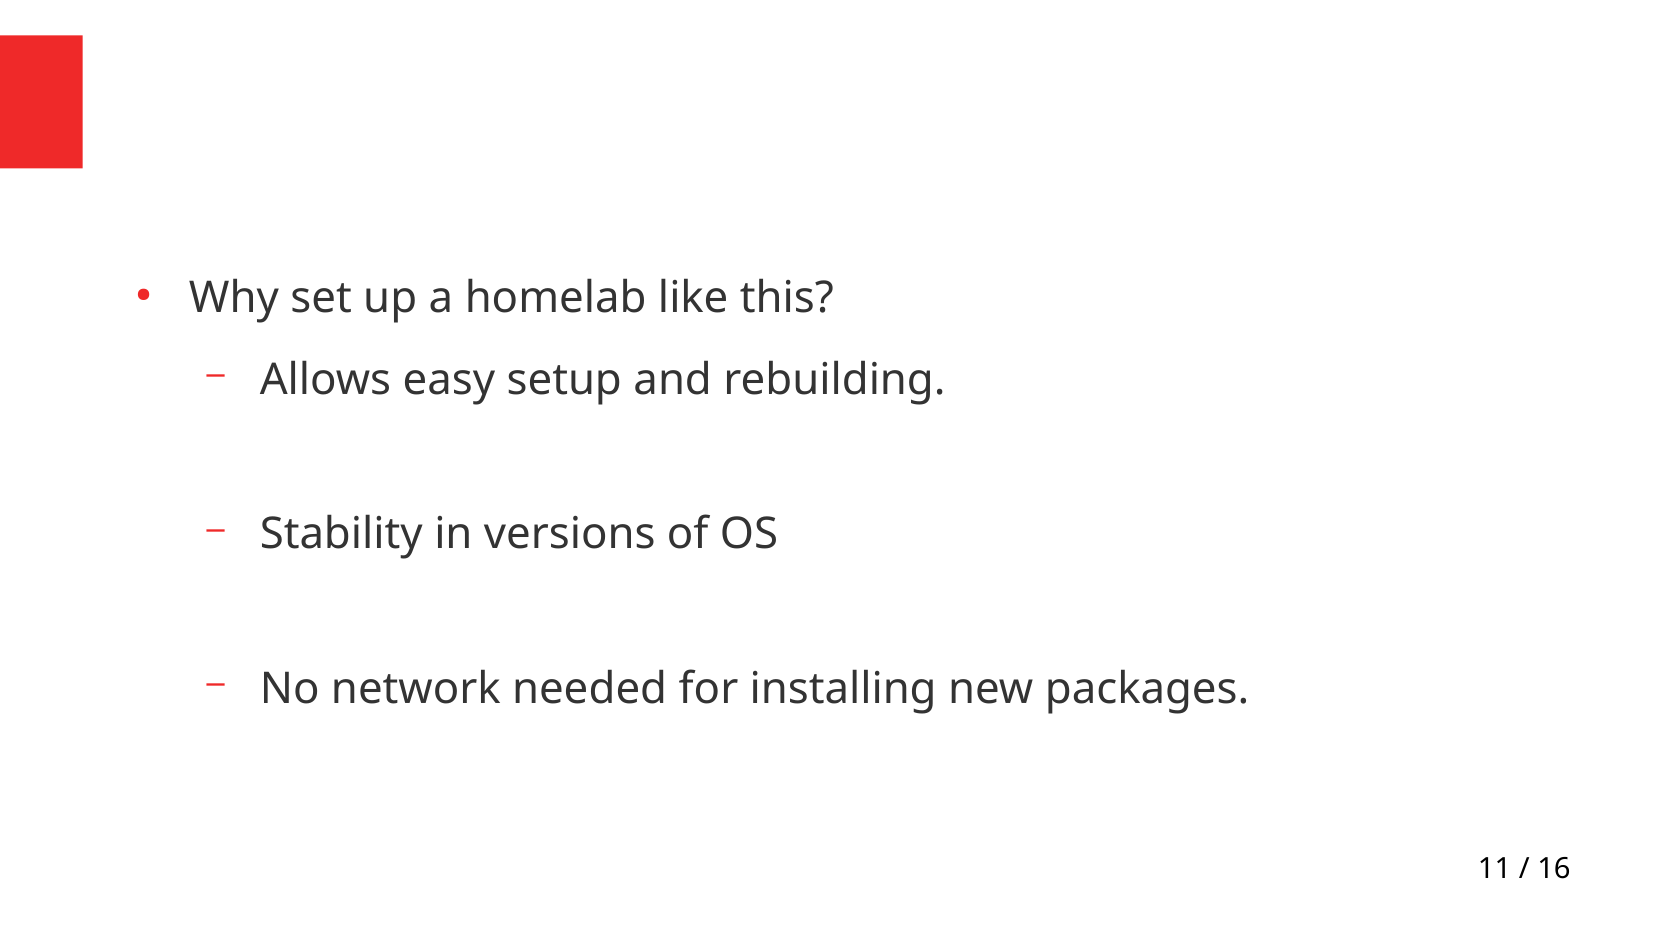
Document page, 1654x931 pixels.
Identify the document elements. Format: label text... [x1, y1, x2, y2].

list Why set up a homelab like this? Allows easy setup and rebuilding. Stability in versions of OS No network needed for installing new packages. [118, 265, 1536, 806]
